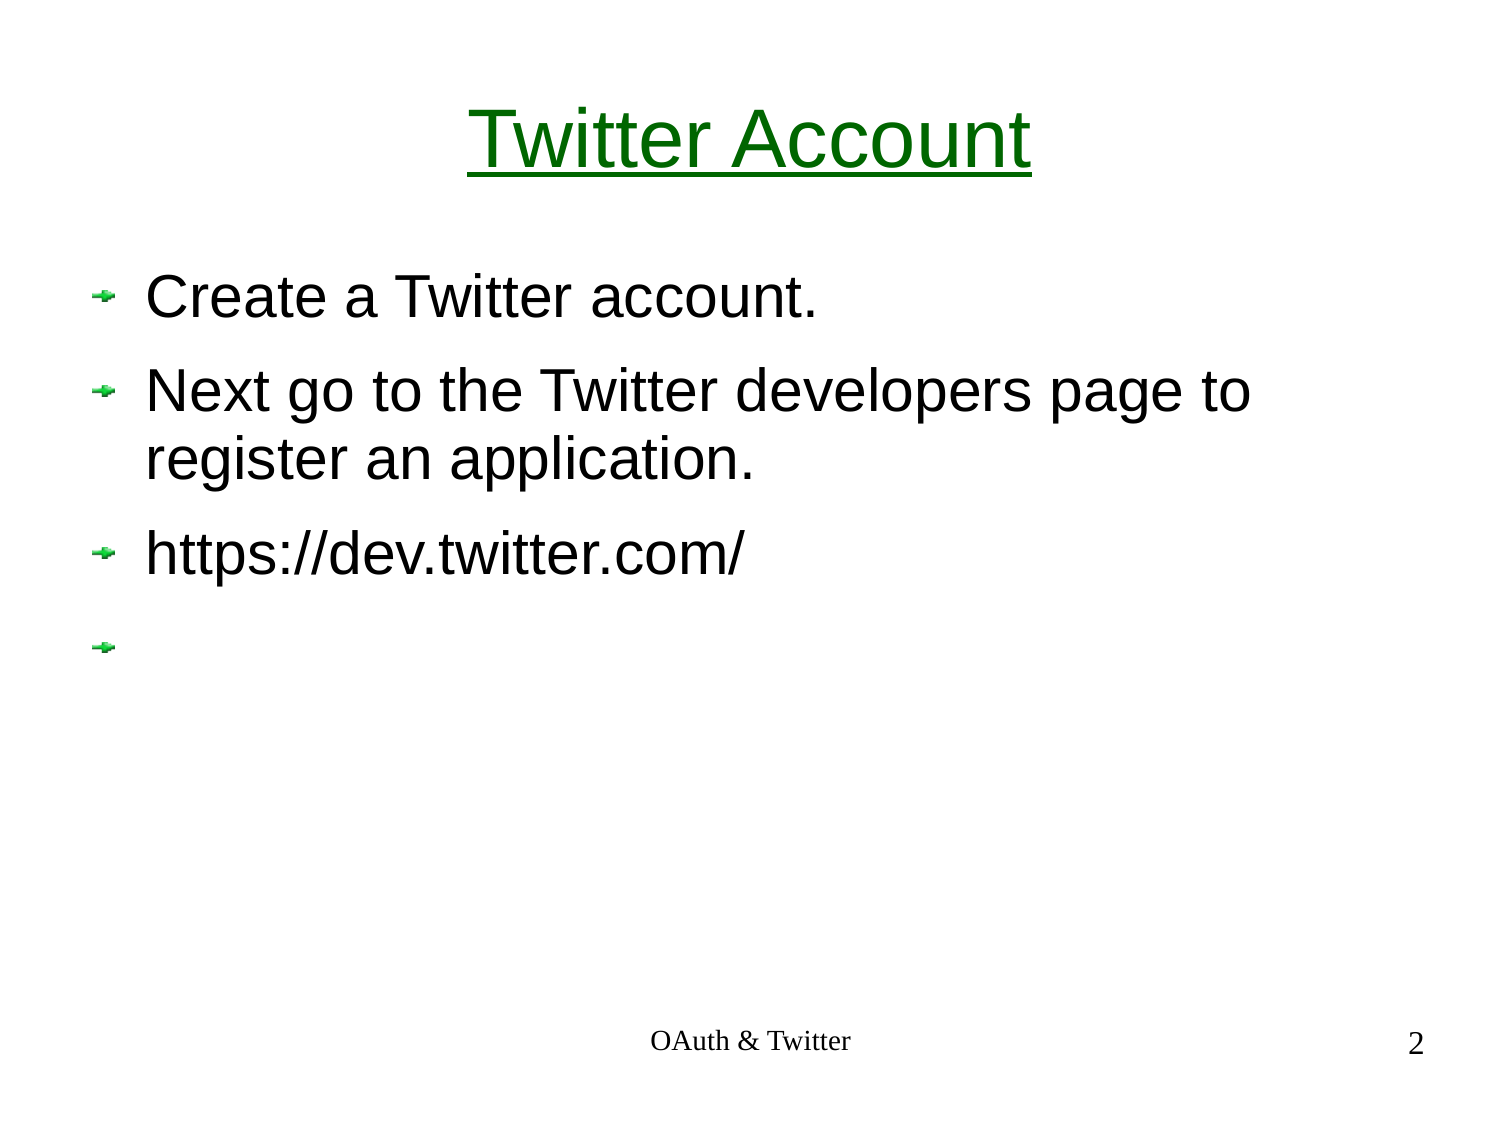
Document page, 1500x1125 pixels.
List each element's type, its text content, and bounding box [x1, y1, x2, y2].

title Twitter Account [75, 45, 1425, 233]
list Create a Twitter account. Next go to the Twitter developers page to register an application. https://dev.twitter.com/ [75, 262, 1425, 1006]
